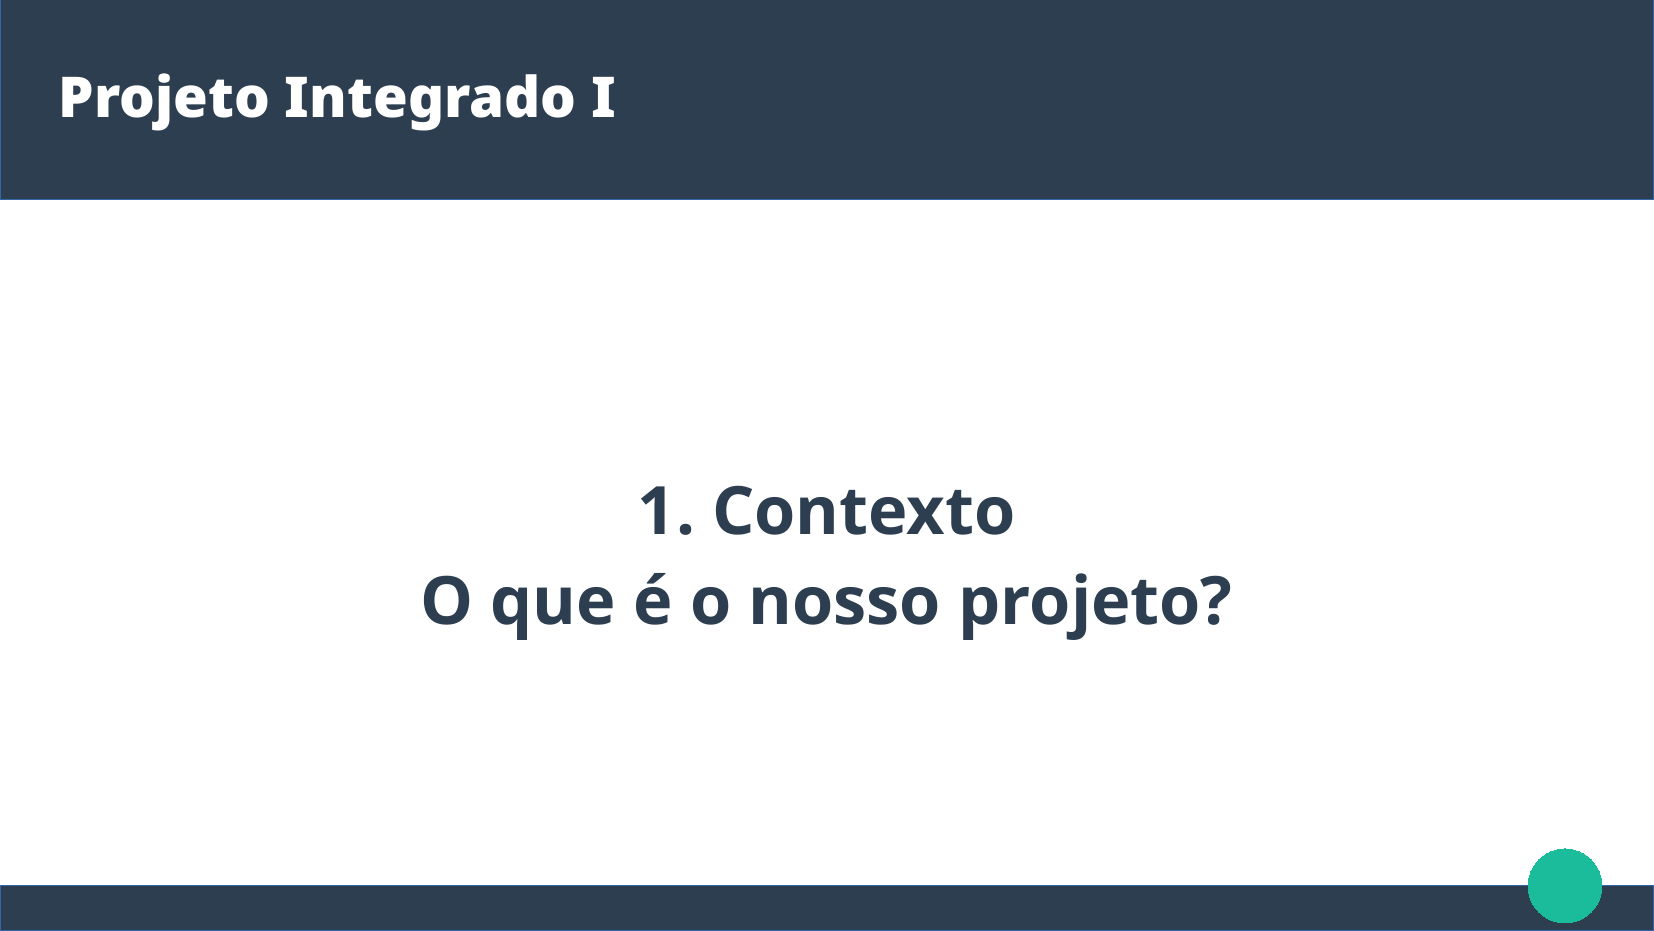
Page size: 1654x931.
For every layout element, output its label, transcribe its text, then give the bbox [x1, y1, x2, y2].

title Projeto Integrado I [59, 37, 1595, 155]
subtitle 1. Contexto O que é o nosso projeto? [59, 243, 1595, 864]
